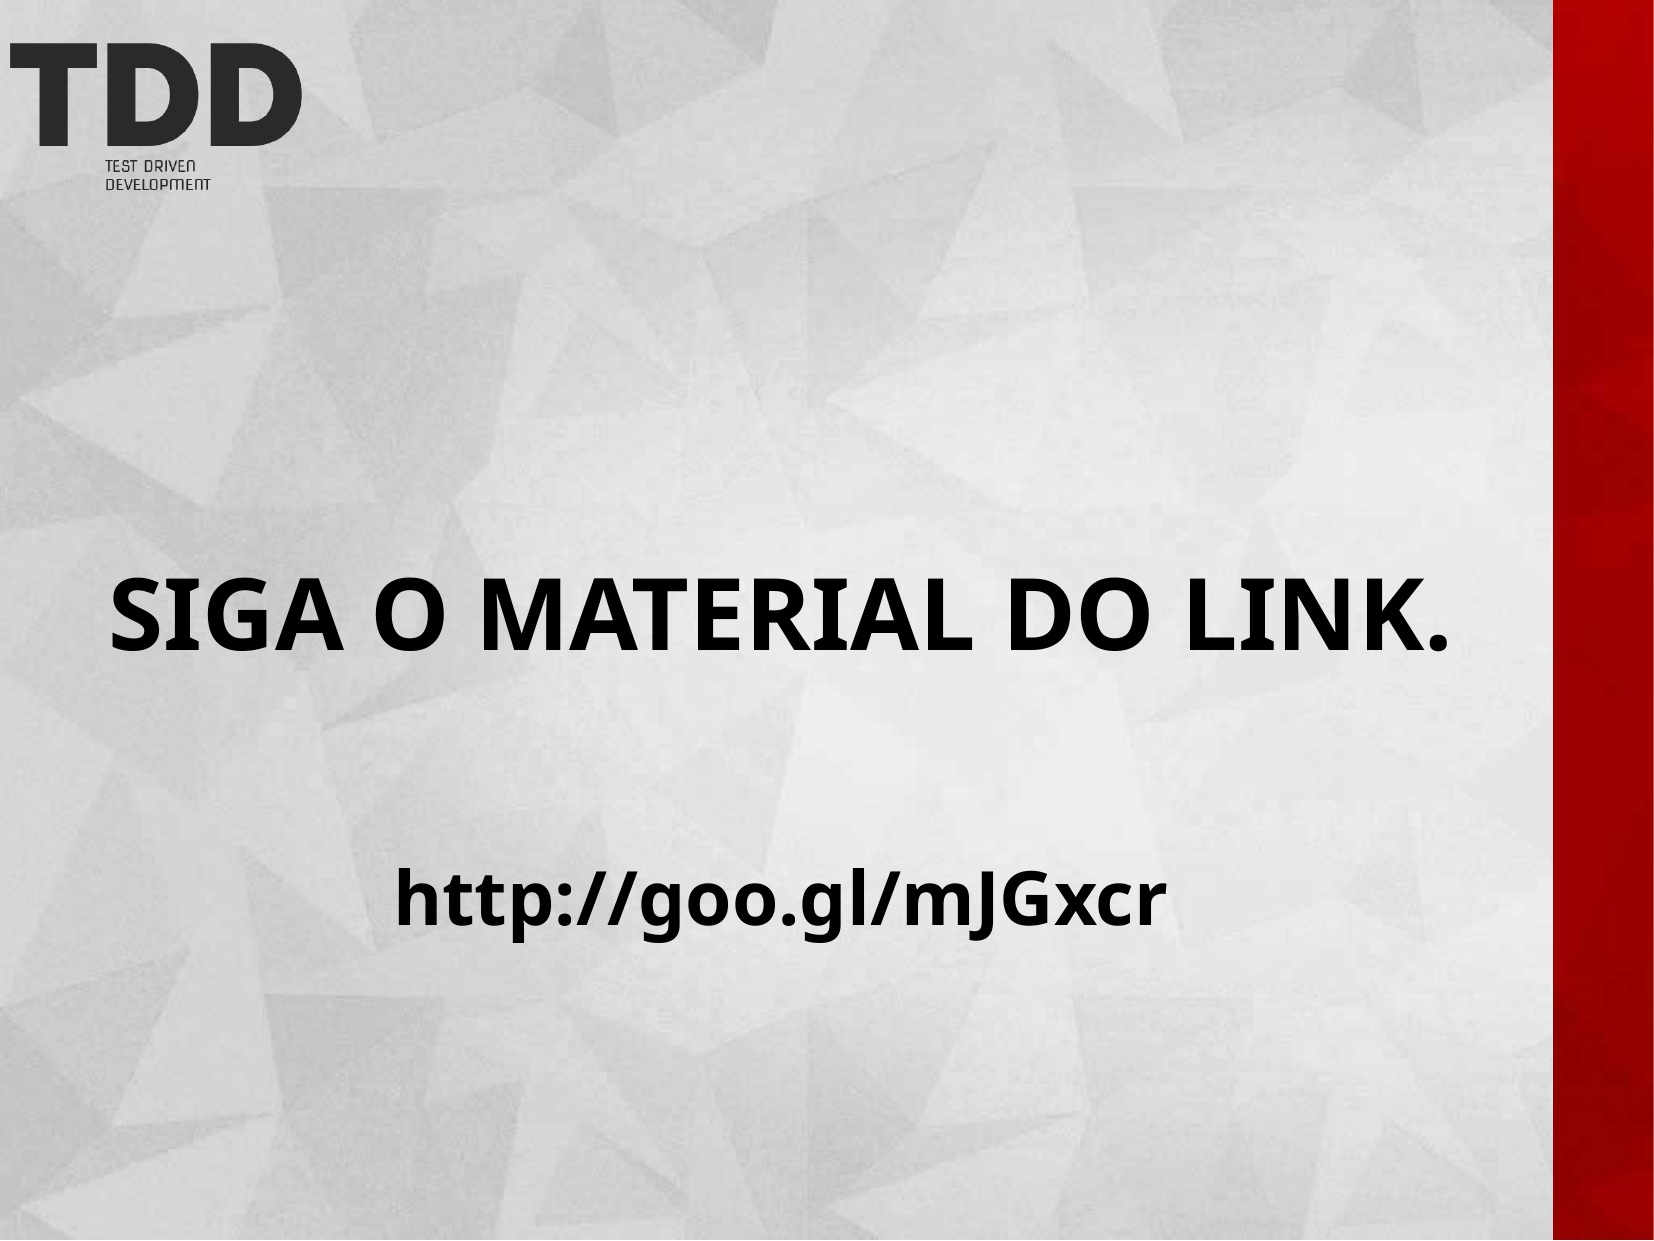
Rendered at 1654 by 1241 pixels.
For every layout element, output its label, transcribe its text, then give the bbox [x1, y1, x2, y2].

text_box SIGA O MATERIAL DO LINK. http://goo.gl/mJGxcr [55, 543, 1507, 949]
picture [0, 0, 1654, 1241]
